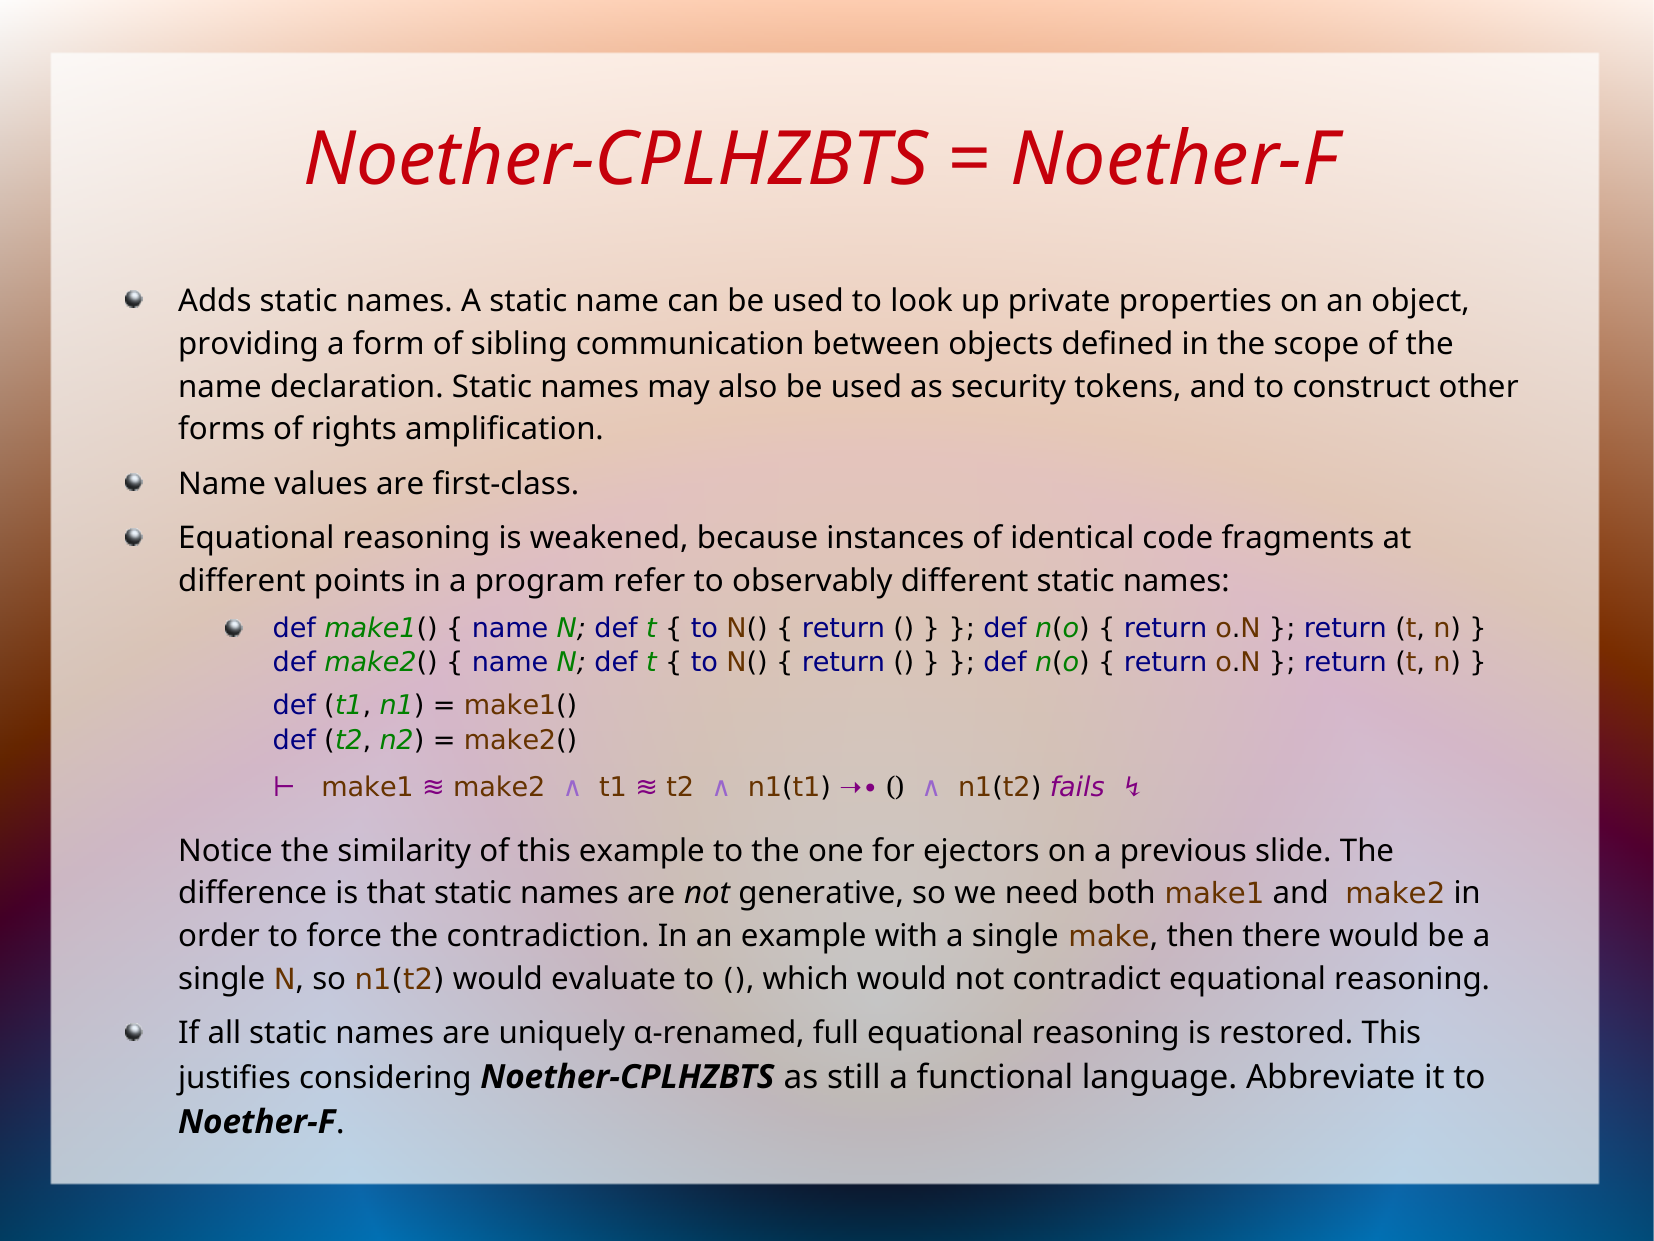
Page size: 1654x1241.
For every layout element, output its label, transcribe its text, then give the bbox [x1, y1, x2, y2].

title Noether-CPLHZBTS = Noether-F [76, 59, 1565, 252]
picture [0, 0, 1654, 1241]
list Adds static names. A static name can be used to look up private properties on an object, providing a form of sibling communication between objects defined in the scope of the name declaration. Static names may also be used as security tokens, and to construct other forms of rights amplification. Name values are first-class. Equational reasoning is weakened, because instances of identical code fragments at different points in a program refer to observably different static names: def make1() { name N; def t { to N() { return () } }; def n(o) { return o.N }; return (t, n) } def make2() { name N; def t { to N() { return () } }; def n(o) { return o.N }; return (t, n) } def (t1, n1) = make1() def (t2, n2) = make2() ⊢ make1 ≋ make2 ∧ t1 ≋ t2 ∧ n1(t1) ➝∙ () ∧ n1(t2) fails ↯ Notice the similarity of this example to the one for ejectors on a previous slide. The difference is that static names are not generative, so we need both make1 and make2 in order to force the contradiction. In an example with a single make, then there would be a single N, so n1(t2) would evaluate to (), which would not contradict equational reasoning. If all static names are uniquely α-renamed, full equational reasoning is restored. This justifies considering Noether-CPLHZBTS as still a functional language. Abbreviate it to Noether-F. [107, 278, 1536, 1082]
